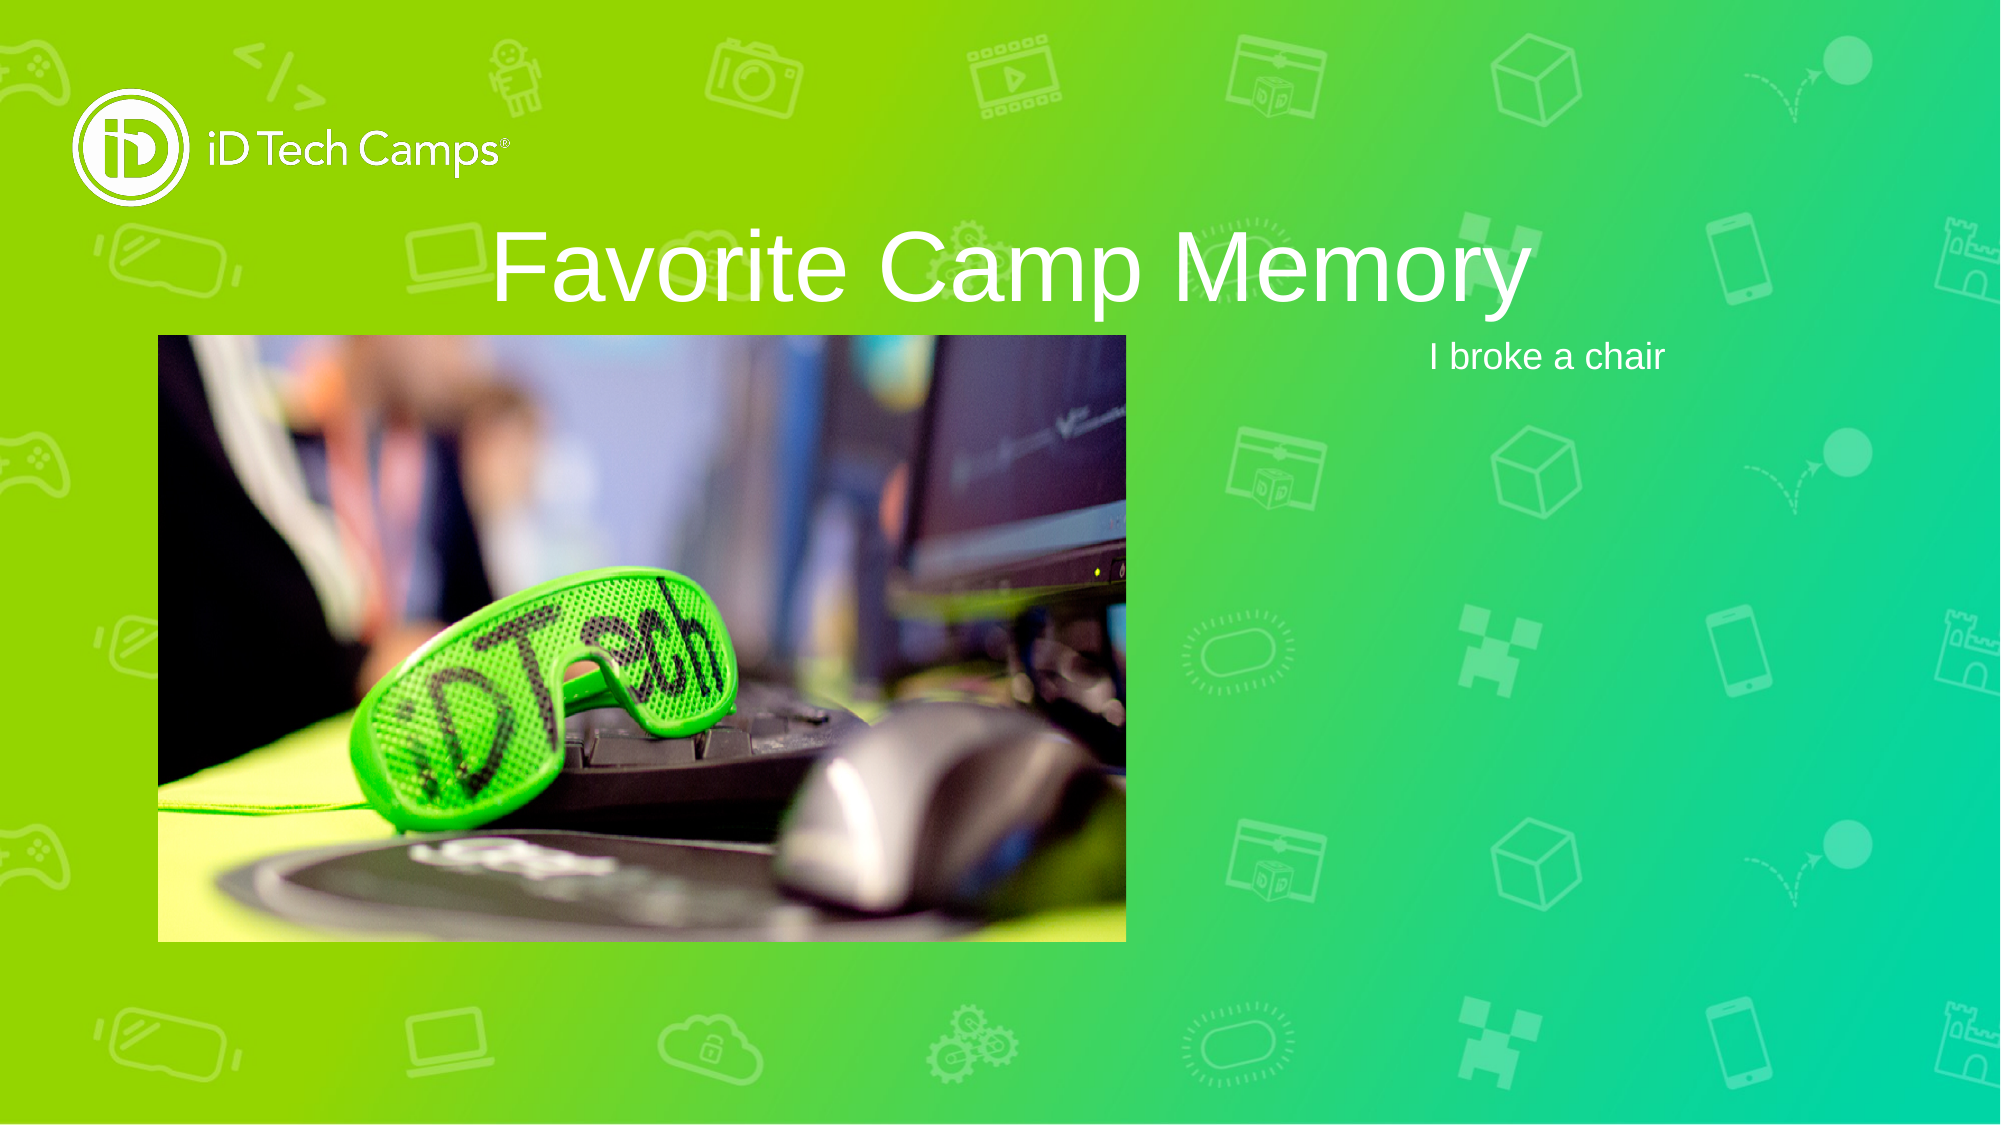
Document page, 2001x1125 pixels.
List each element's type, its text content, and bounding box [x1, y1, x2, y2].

text_box Favorite Camp Memory [148, 196, 1874, 332]
text_box I broke a chair [1206, 330, 1888, 536]
picture [0, 0, 2001, 1125]
